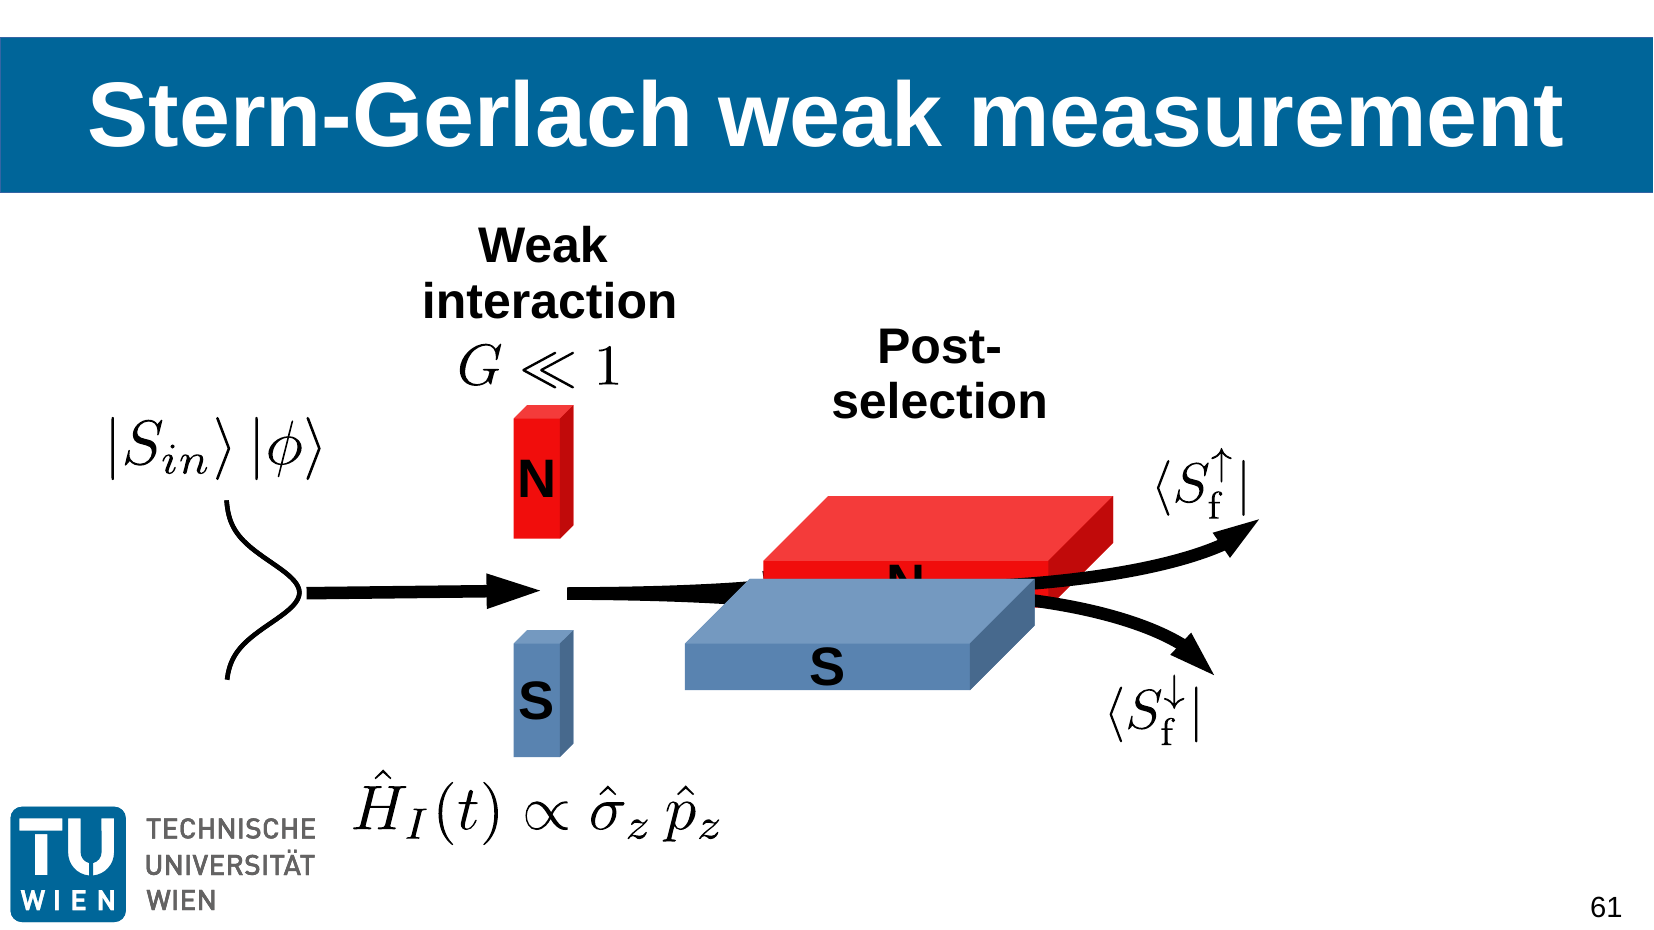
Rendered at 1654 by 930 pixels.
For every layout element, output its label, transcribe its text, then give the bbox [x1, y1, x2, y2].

text_box S [513, 644, 559, 758]
picture [1138, 443, 1261, 535]
text_box N [513, 419, 559, 539]
text_box Pre-selection [763, 496, 1112, 561]
title Weak value picture [513, 630, 572, 644]
picture [458, 338, 624, 399]
picture [342, 759, 733, 865]
picture [1093, 668, 1214, 759]
title Stern-Gerlach weak measurement [0, 37, 1653, 193]
text_box Post-selection [768, 310, 1112, 437]
text_box Path blocker [513, 405, 572, 419]
text_box N [763, 561, 1048, 608]
text_box S [684, 644, 969, 691]
text_box Interaction [684, 578, 1034, 644]
text_box Weak interaction [378, 210, 722, 337]
picture [76, 412, 346, 692]
